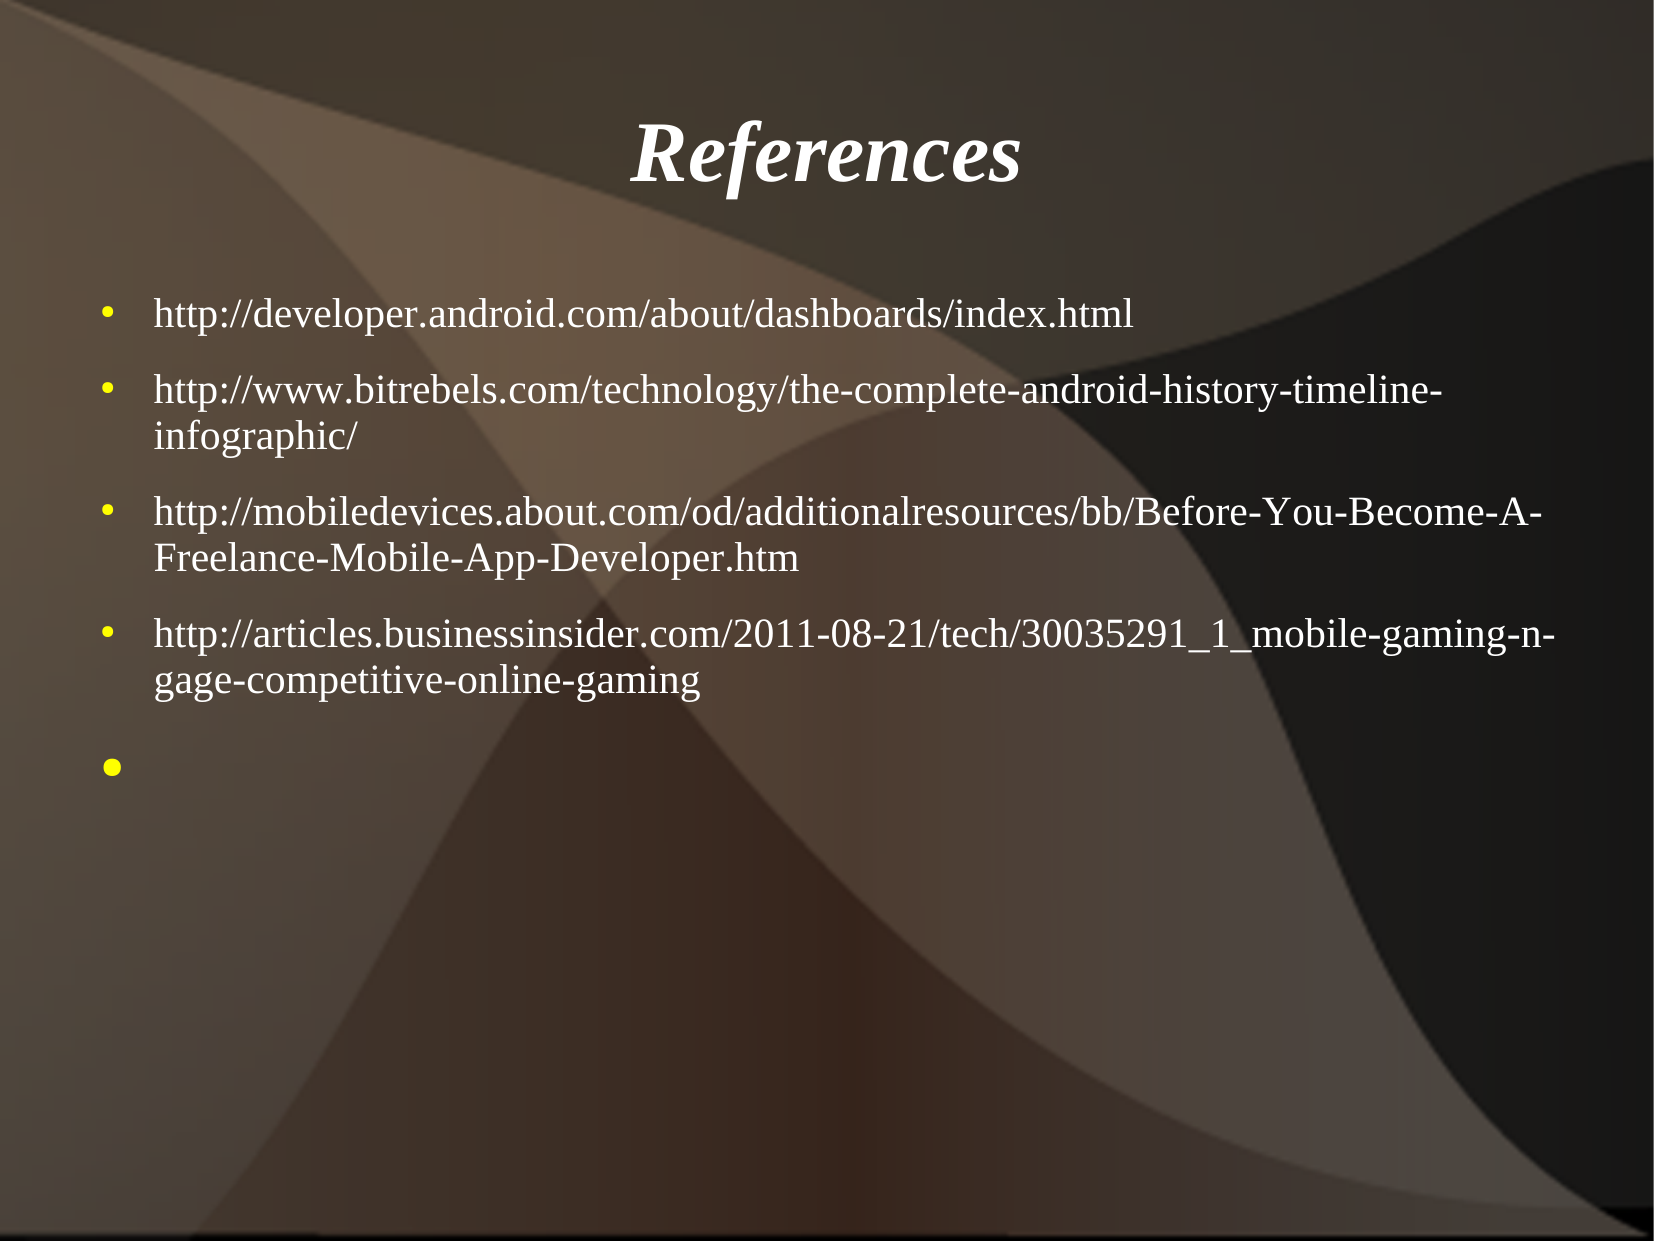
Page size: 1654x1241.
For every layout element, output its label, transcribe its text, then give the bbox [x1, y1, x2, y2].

picture [0, 0, 1654, 1241]
title References [82, 49, 1571, 257]
list http://developer.android.com/about/dashboards/index.html http://www.bitrebels.com/technology/the-complete-android-history-timeline-infographic/ http://mobiledevices.about.com/od/additionalresources/bb/Before-You-Become-A-Freelance-Mobile-App-Developer.htm http://articles.businessinsider.com/2011-08-21/tech/30035291_1_mobile-gaming-n-gage-competitive-online-gaming [82, 290, 1571, 1109]
